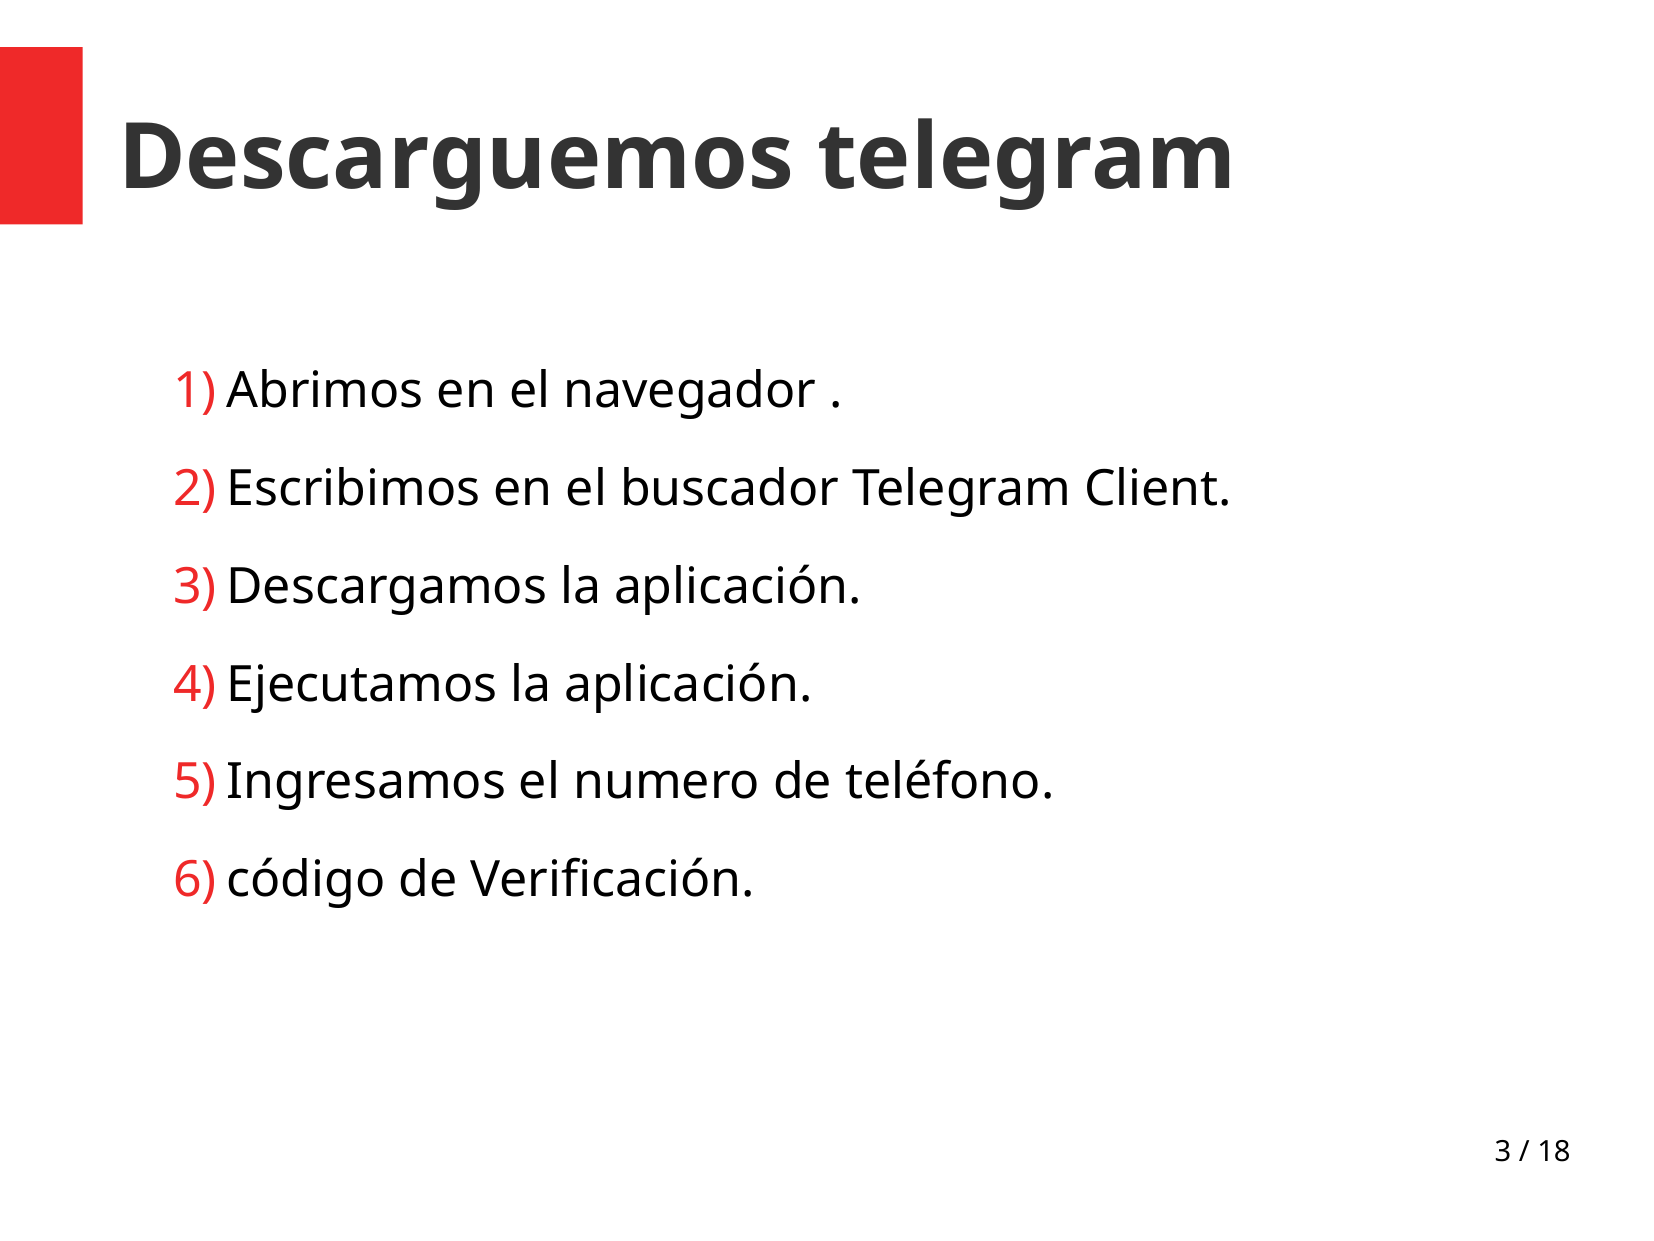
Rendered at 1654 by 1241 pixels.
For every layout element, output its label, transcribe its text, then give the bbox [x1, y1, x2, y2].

list Abrimos en el navegador . Escribimos en el buscador Telegram Client. Descargamos la aplicación. Ejecutamos la aplicación. Ingresamos el numero de teléfono. código de Verificación. [118, 354, 1536, 1074]
title Descarguemos telegram [118, 49, 1571, 257]
